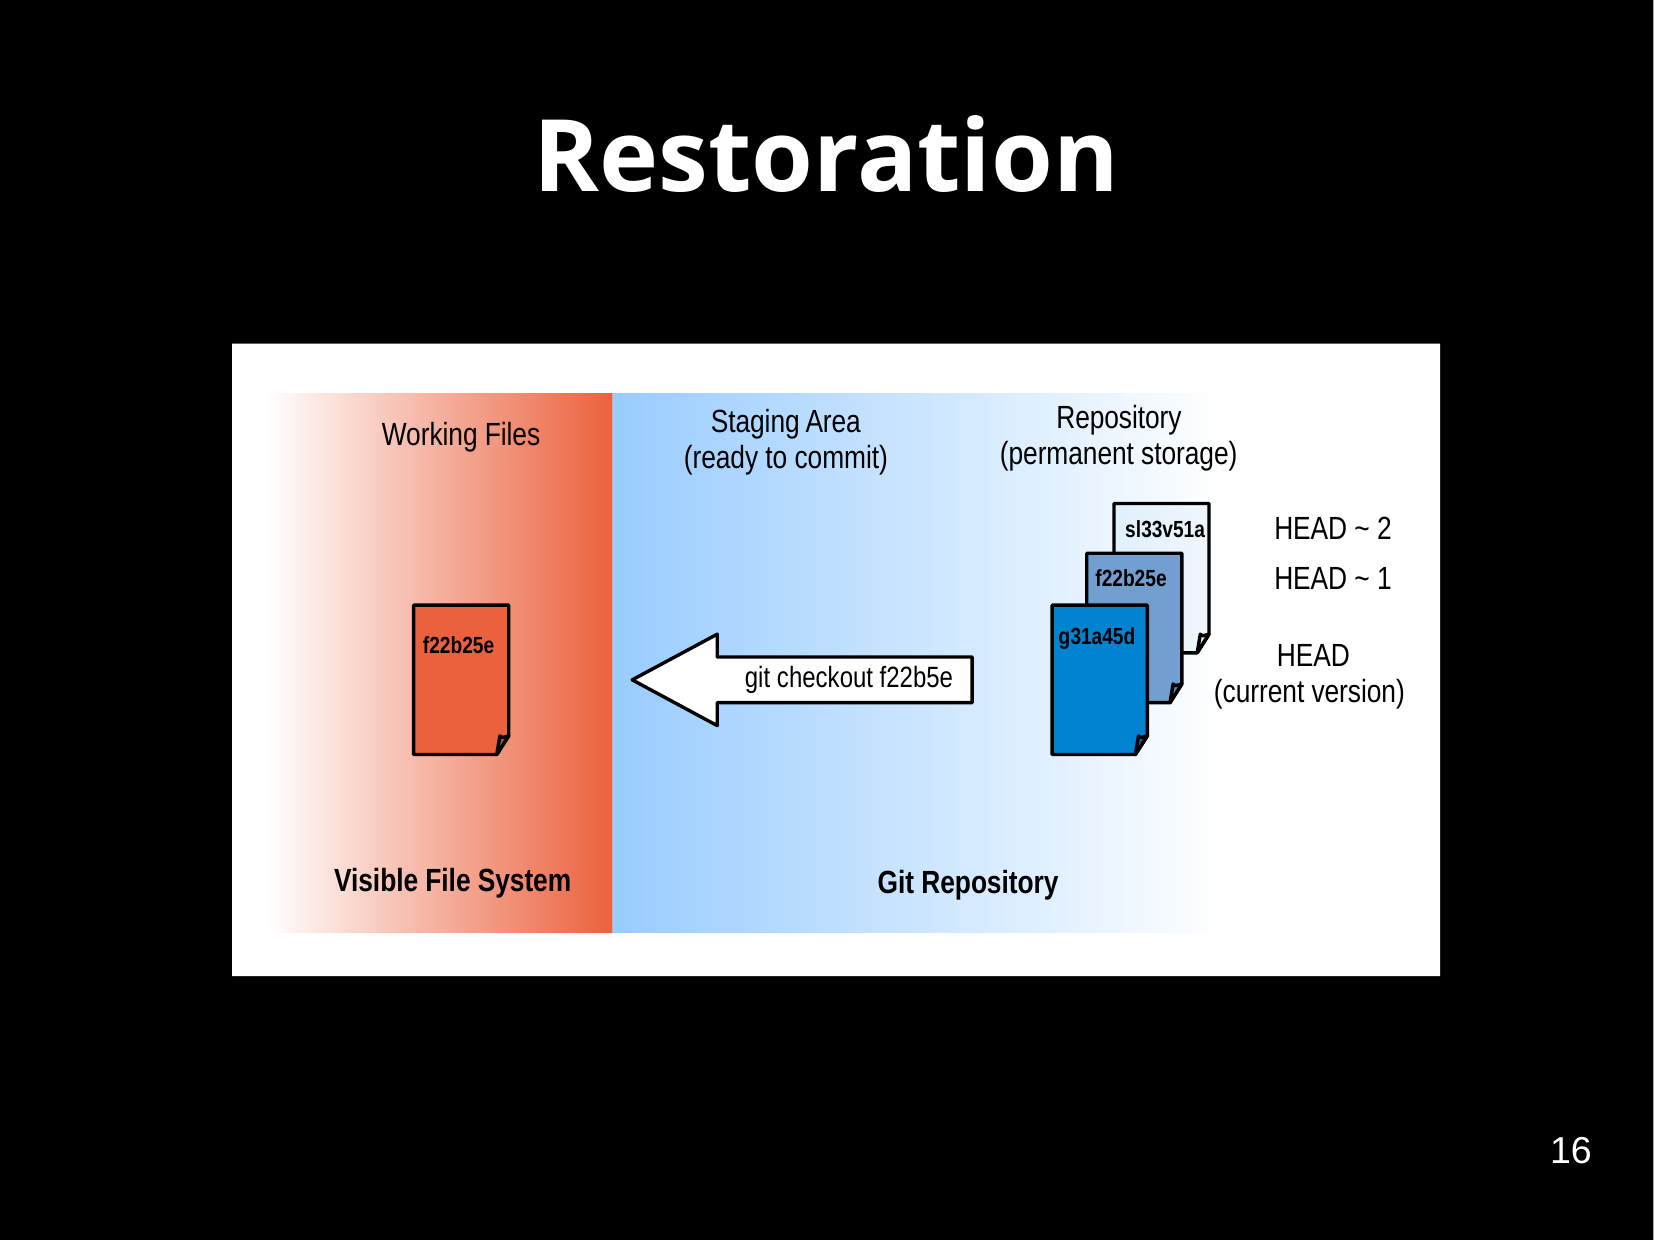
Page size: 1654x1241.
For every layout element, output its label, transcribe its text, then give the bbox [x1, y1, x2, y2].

picture [231, 342, 1441, 978]
text_box 16 [1535, 1122, 1607, 1179]
title Restoration [82, 49, 1571, 257]
